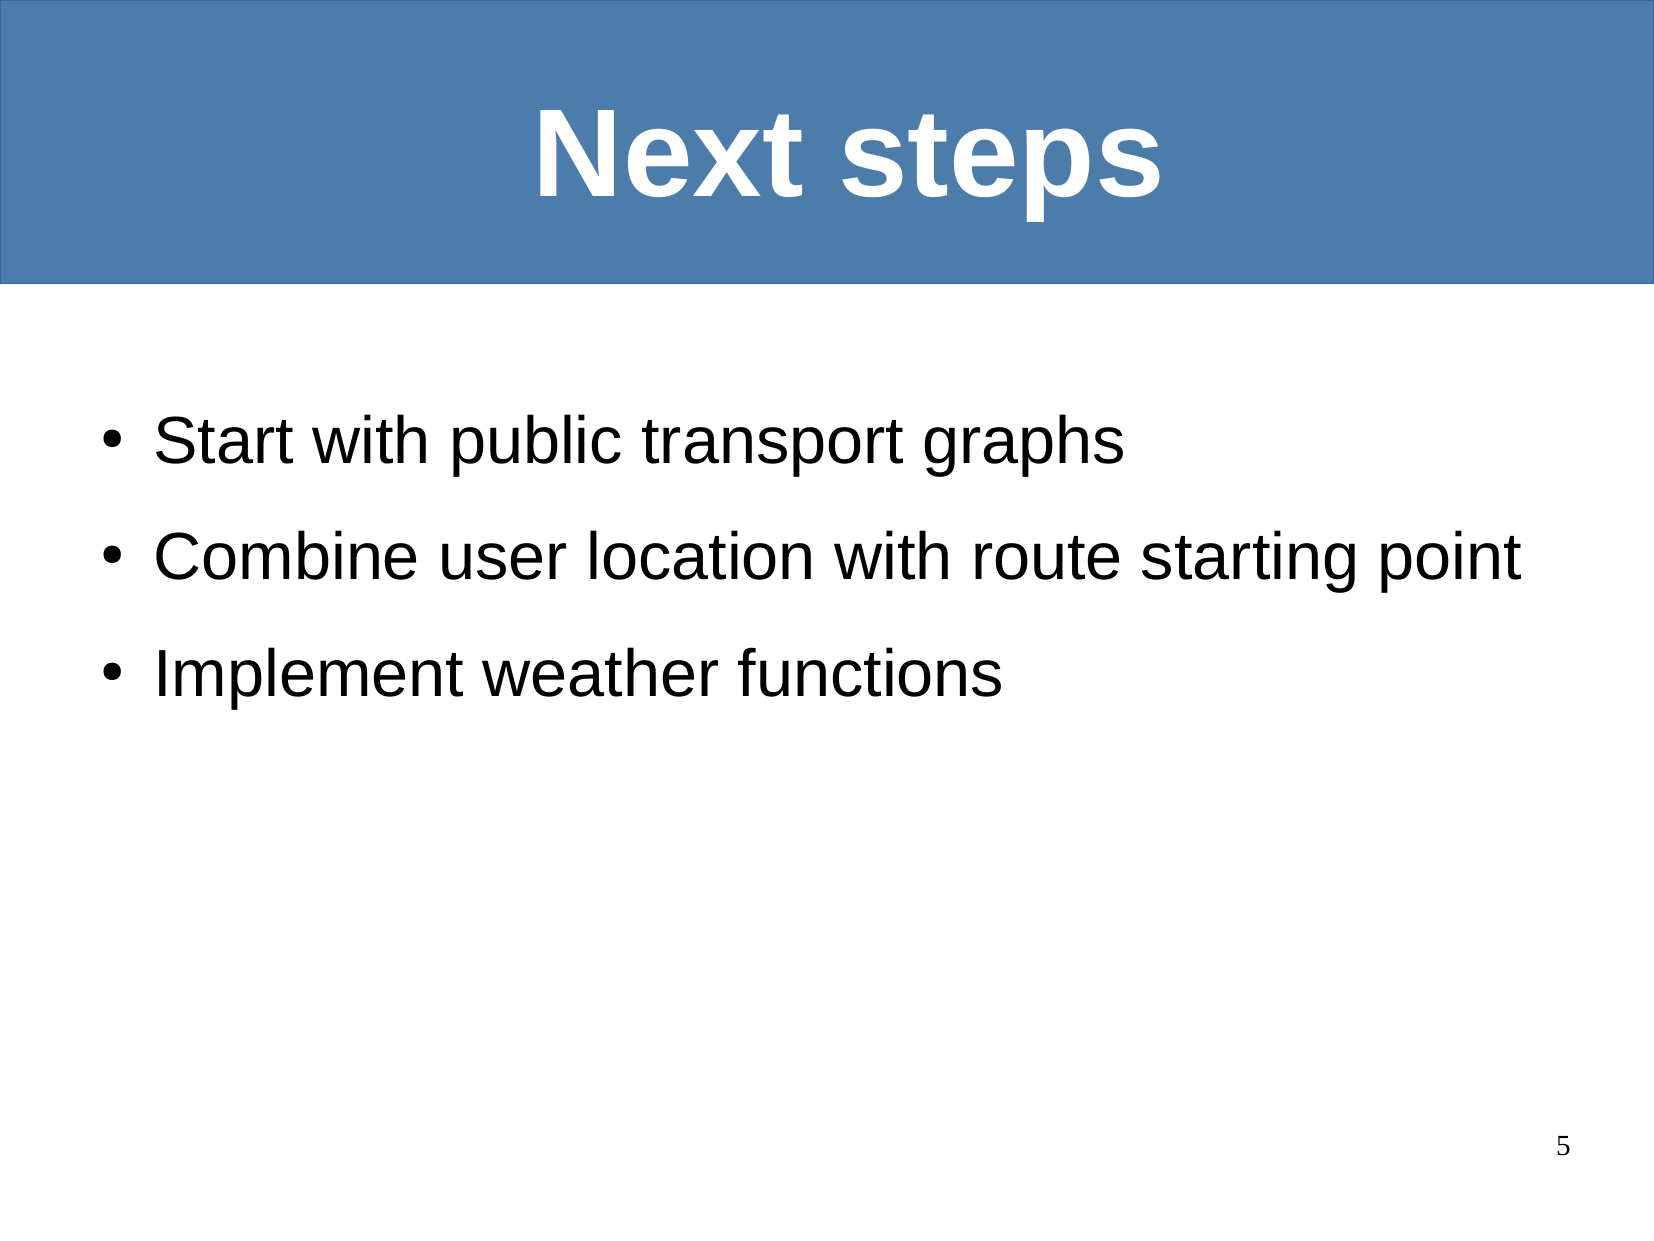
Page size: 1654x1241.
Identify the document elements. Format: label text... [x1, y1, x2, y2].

list Start with public transport graphs Combine user location with route starting point Implement weather functions [82, 402, 1571, 1123]
title Next steps [82, 49, 1571, 257]
text_box [0, 0, 1654, 284]
